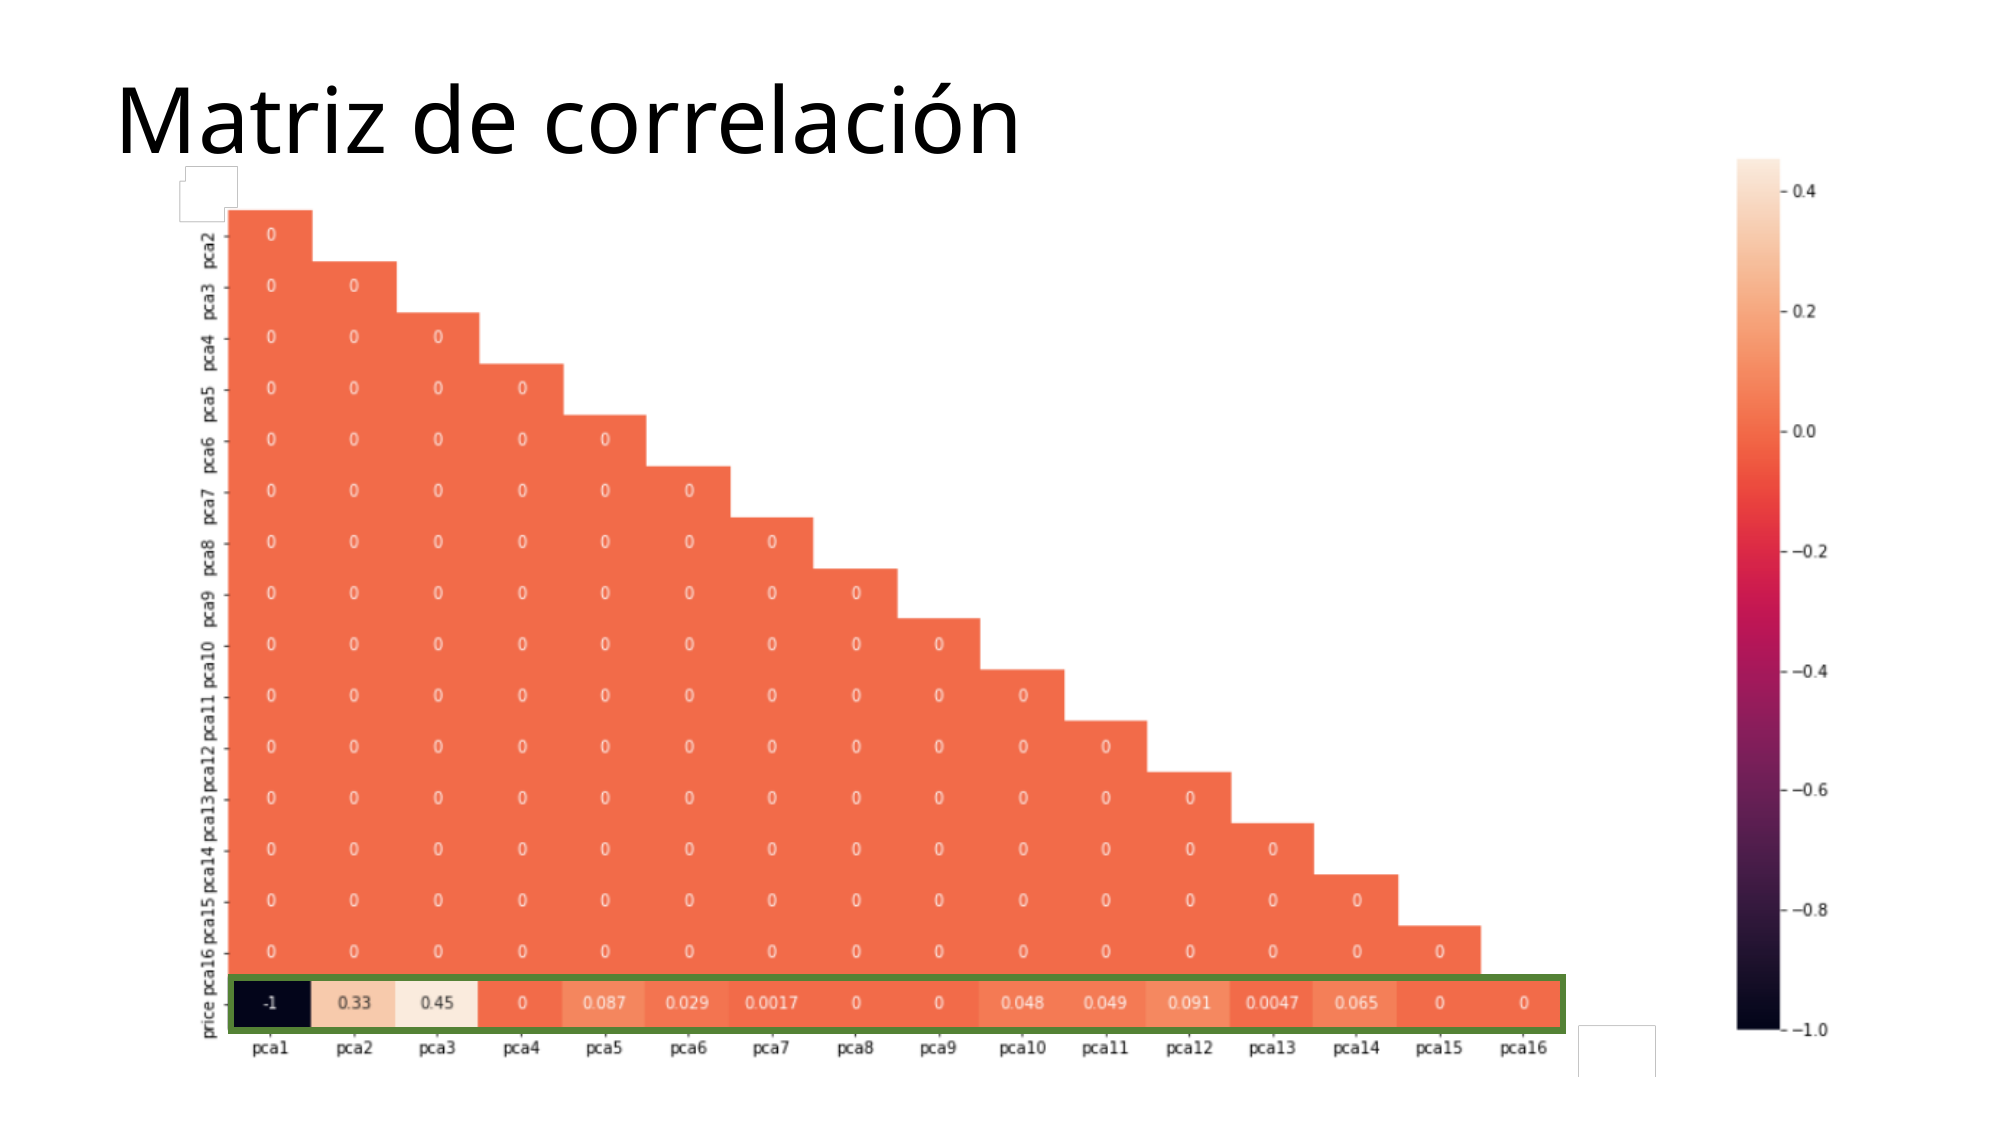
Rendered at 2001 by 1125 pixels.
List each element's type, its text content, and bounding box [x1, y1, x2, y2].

picture [144, 142, 1907, 1077]
text_box Matriz de correlación [99, 15, 1825, 233]
